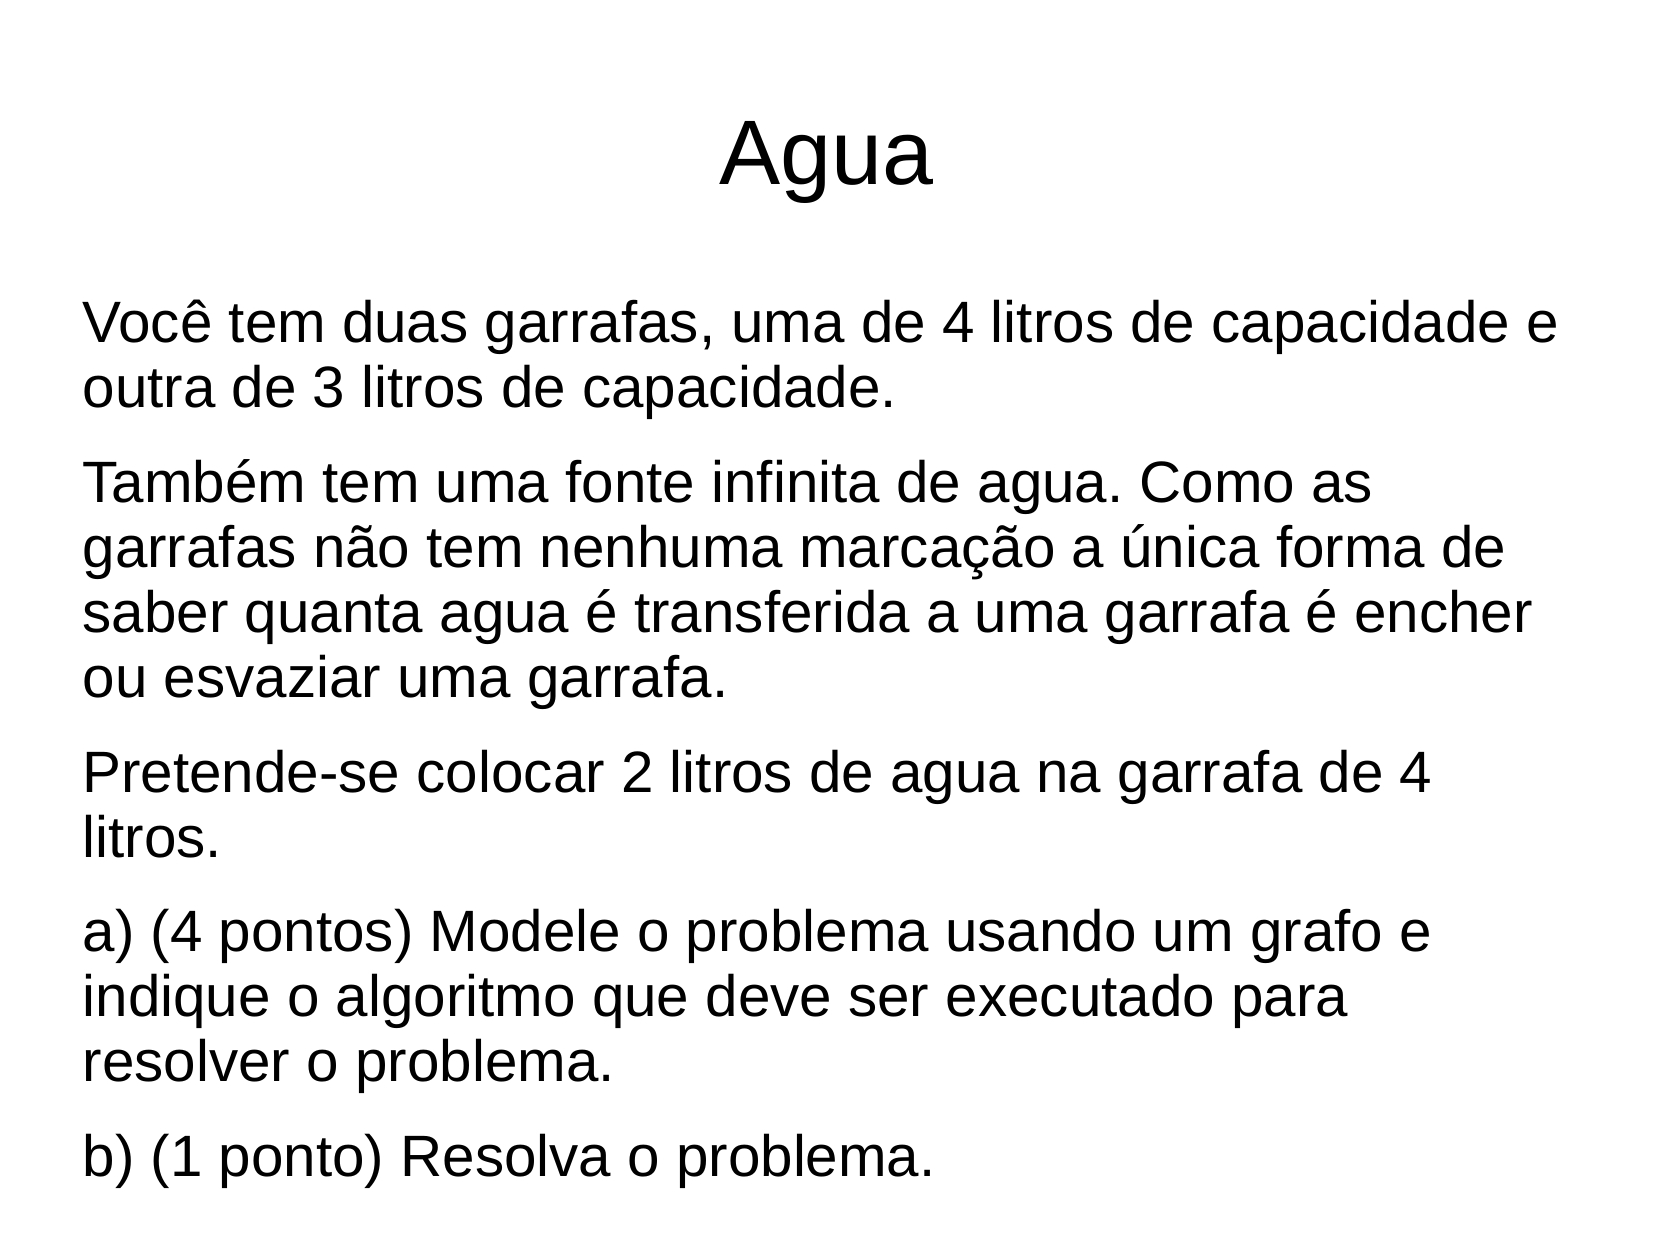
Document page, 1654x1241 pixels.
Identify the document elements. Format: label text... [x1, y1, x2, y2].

list Você tem duas garrafas, uma de 4 litros de capacidade e outra de 3 litros de capacidade. Também tem uma fonte infinita de agua. Como as garrafas não tem nenhuma marcação a única forma de saber quanta agua é transferida a uma garrafa é encher ou esvaziar uma garrafa. Pretende-se colocar 2 litros de agua na garrafa de 4 litros. a) (4 pontos) Modele o problema usando um grafo e indique o algoritmo que deve ser executado para resolver o problema. b) (1 ponto) Resolva o problema. [82, 290, 1571, 1186]
title Agua [82, 49, 1571, 257]
